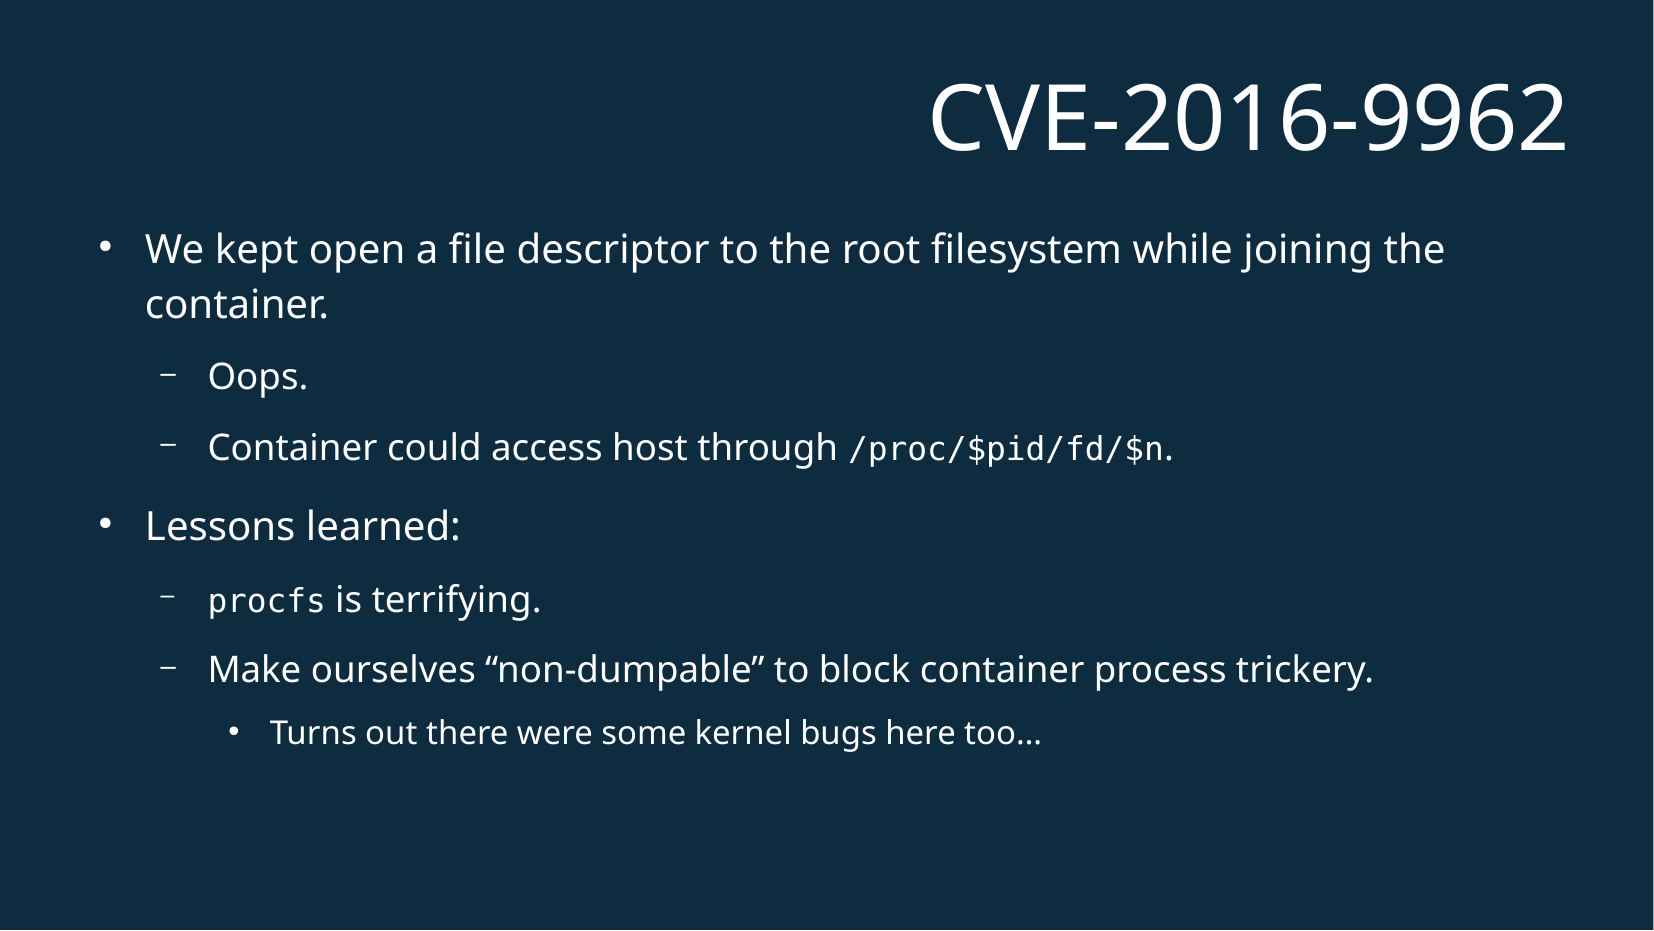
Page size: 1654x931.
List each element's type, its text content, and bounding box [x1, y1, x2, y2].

list We kept open a file descriptor to the root filesystem while joining the container. Oops. Container could access host through /proc/$pid/fd/$n. Lessons learned: procfs is terrifying. Make ourselves “non-dumpable” to block container process trickery. Turns out there were some kernel bugs here too… [82, 217, 1571, 758]
title CVE-2016-9962 [82, 37, 1571, 193]
